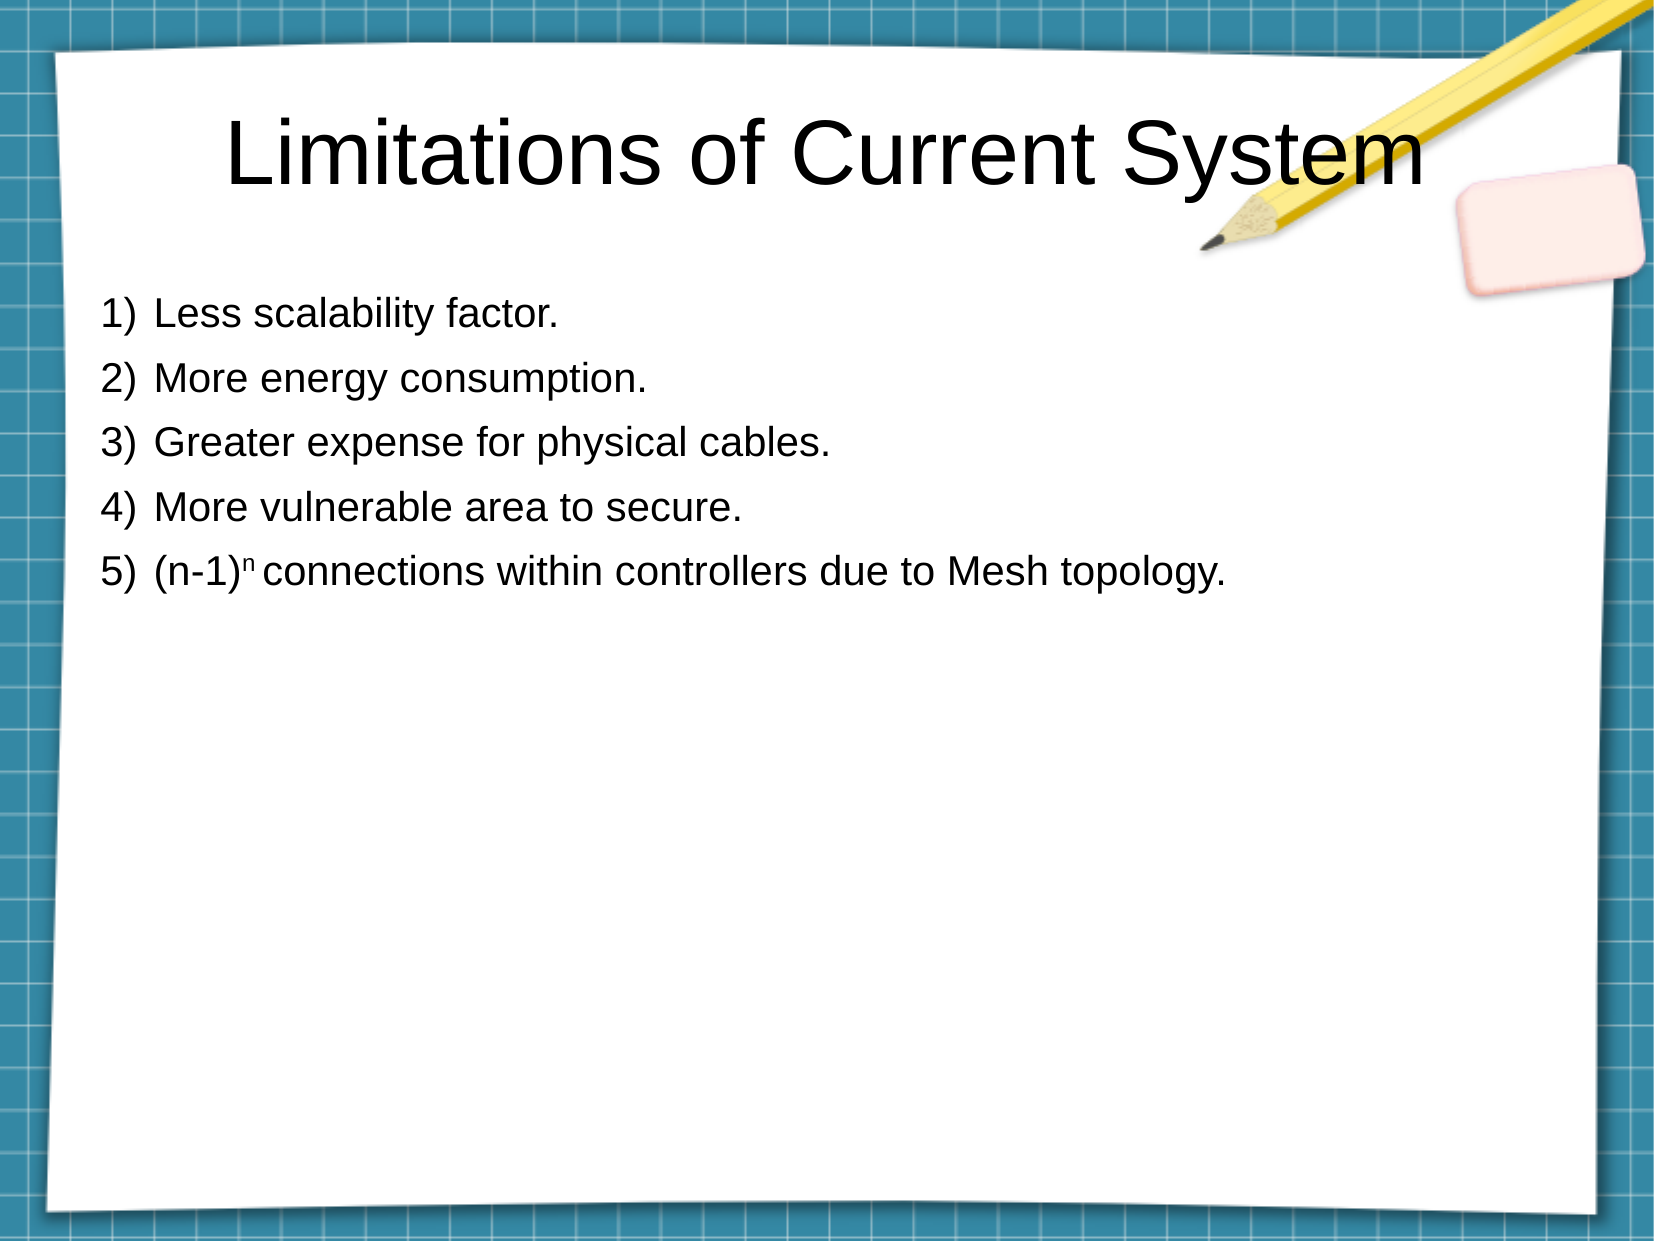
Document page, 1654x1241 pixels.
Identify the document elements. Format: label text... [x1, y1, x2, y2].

title Limitations of Current System [82, 49, 1571, 257]
list Less scalability factor. More energy consumption. Greater expense for physical cables. More vulnerable area to secure. (n-1)n connections within controllers due to Mesh topology. [82, 290, 1571, 1010]
picture [0, 0, 1654, 1241]
